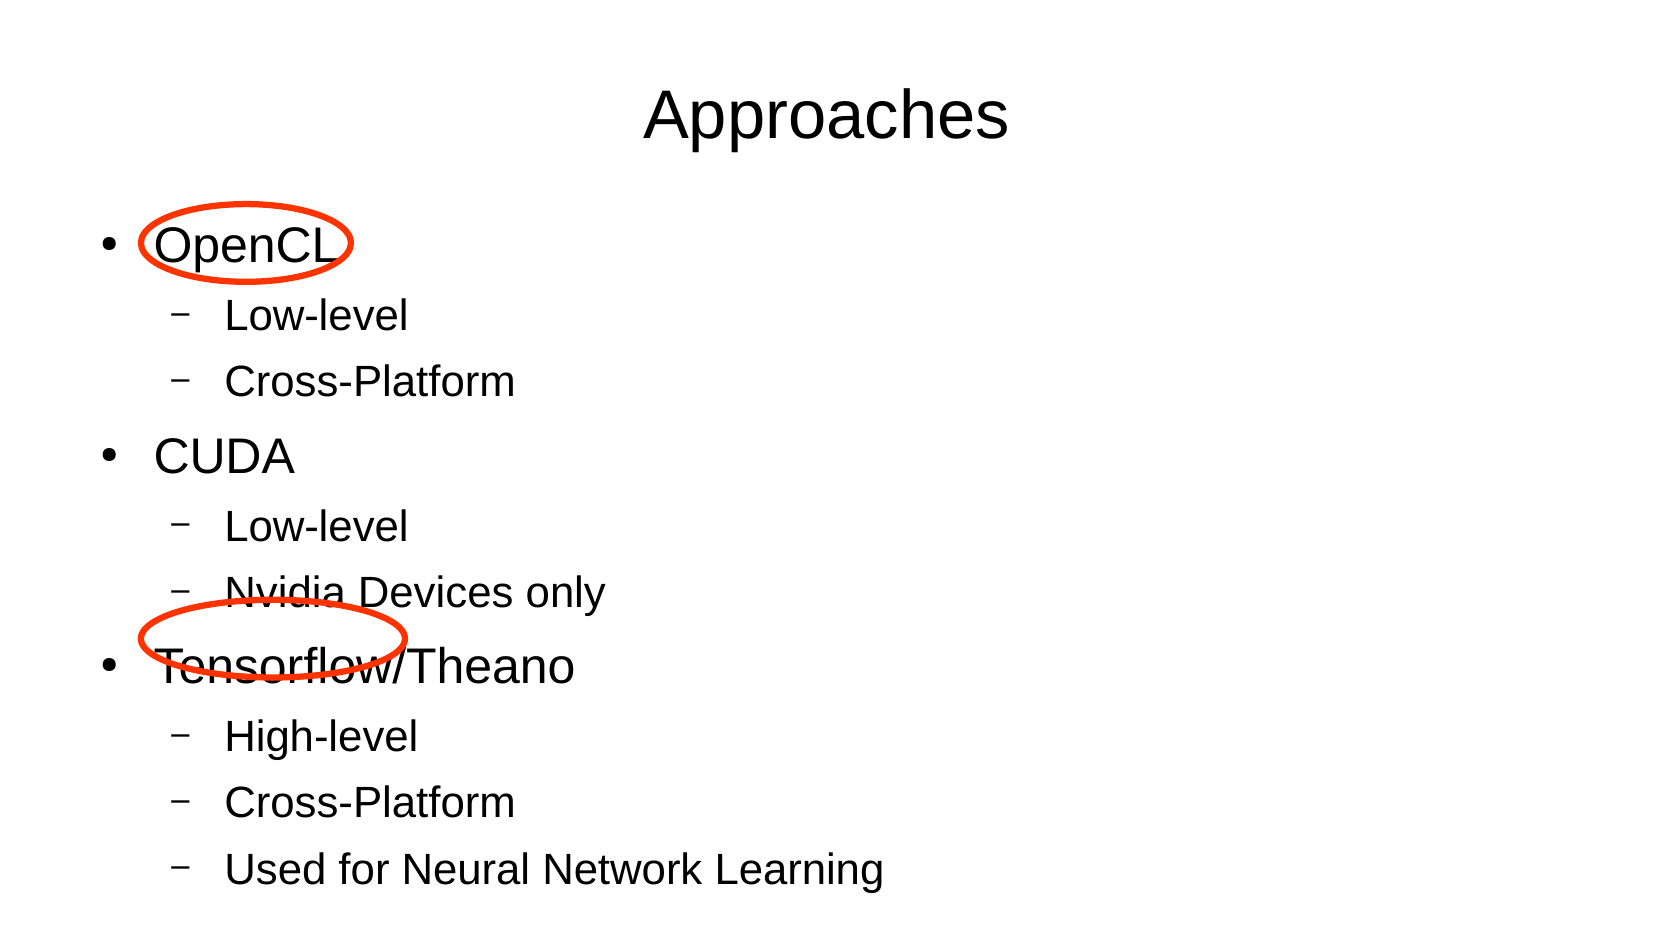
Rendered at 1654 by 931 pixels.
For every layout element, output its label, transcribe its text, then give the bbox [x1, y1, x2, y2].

title Approaches [82, 37, 1571, 193]
list OpenCL Low-level Cross-Platform CUDA Low-level Nvidia Devices only Tensorflow/Theano High-level Cross-Platform Used for Neural Network Learning [82, 217, 1571, 916]
list OpenCL Low-level Cross-Platform CUDA Low-level Nvidia Devices only Tensorflow/Theano High-level Cross-Platform Used for Neural Network Learning [145, 217, 347, 278]
